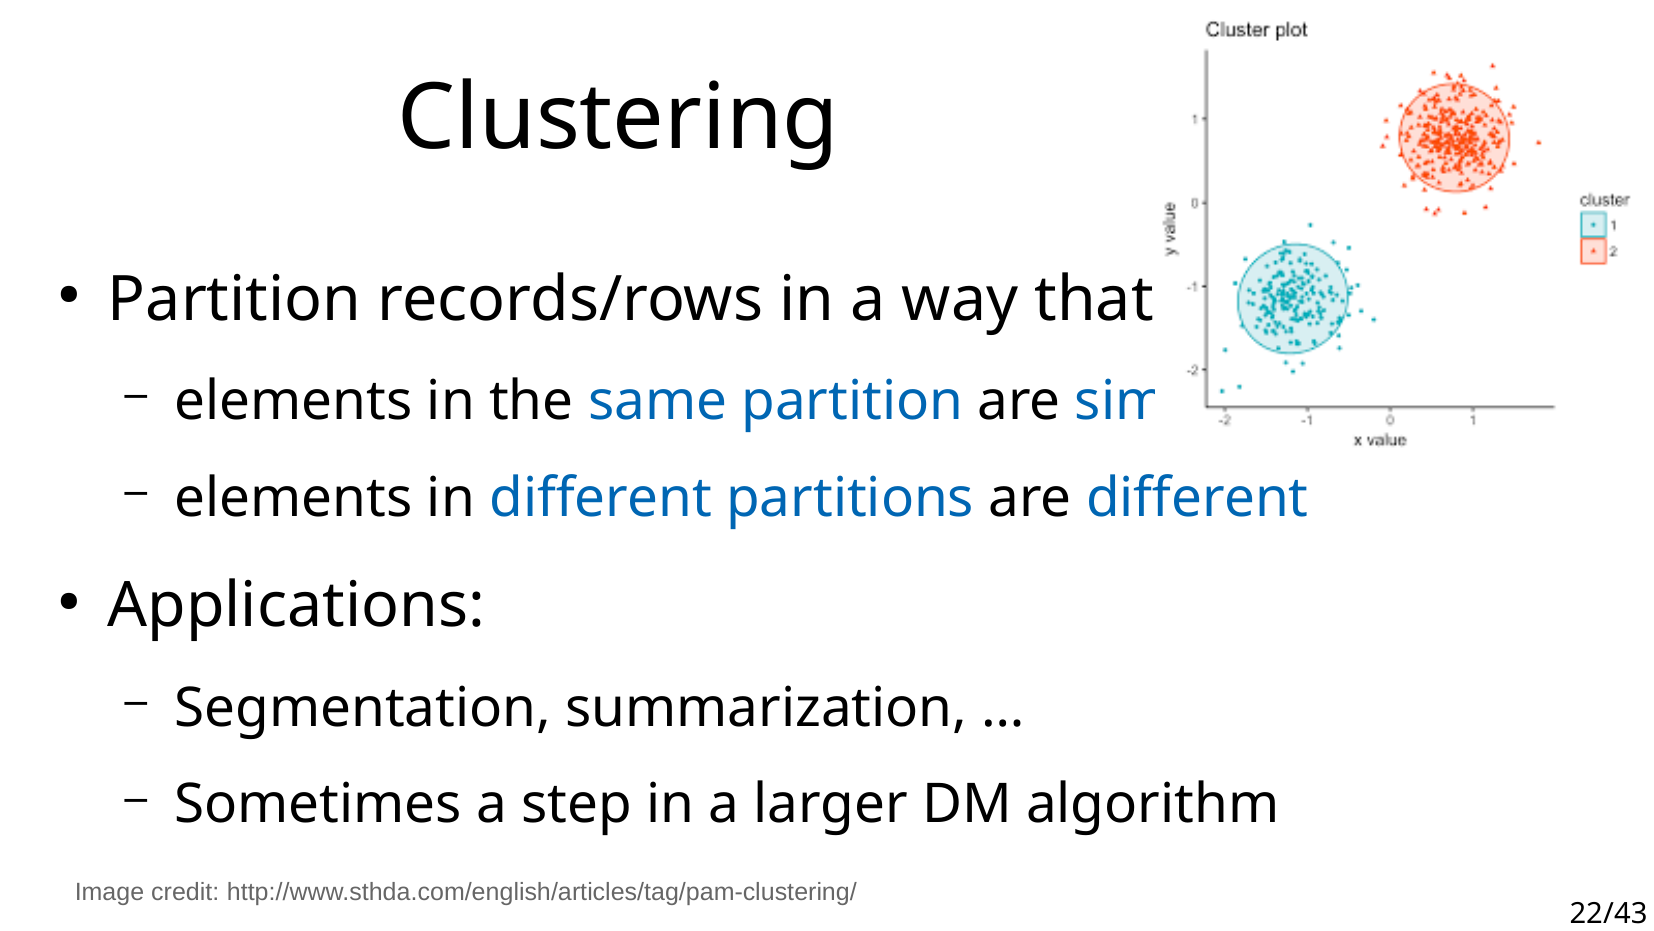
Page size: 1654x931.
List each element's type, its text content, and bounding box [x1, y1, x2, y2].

list Partition records/rows in a way that elements in the same partition are similar elements in different partitions are different Applications: Segmentation, summarization, … Sometimes a step in a larger DM algorithm [41, 253, 1530, 841]
text_box Image credit: http://www.sthda.com/english/articles/tag/pam-clustering/ [60, 870, 1033, 927]
picture [1155, 14, 1647, 454]
title Clustering [82, 1, 1156, 226]
